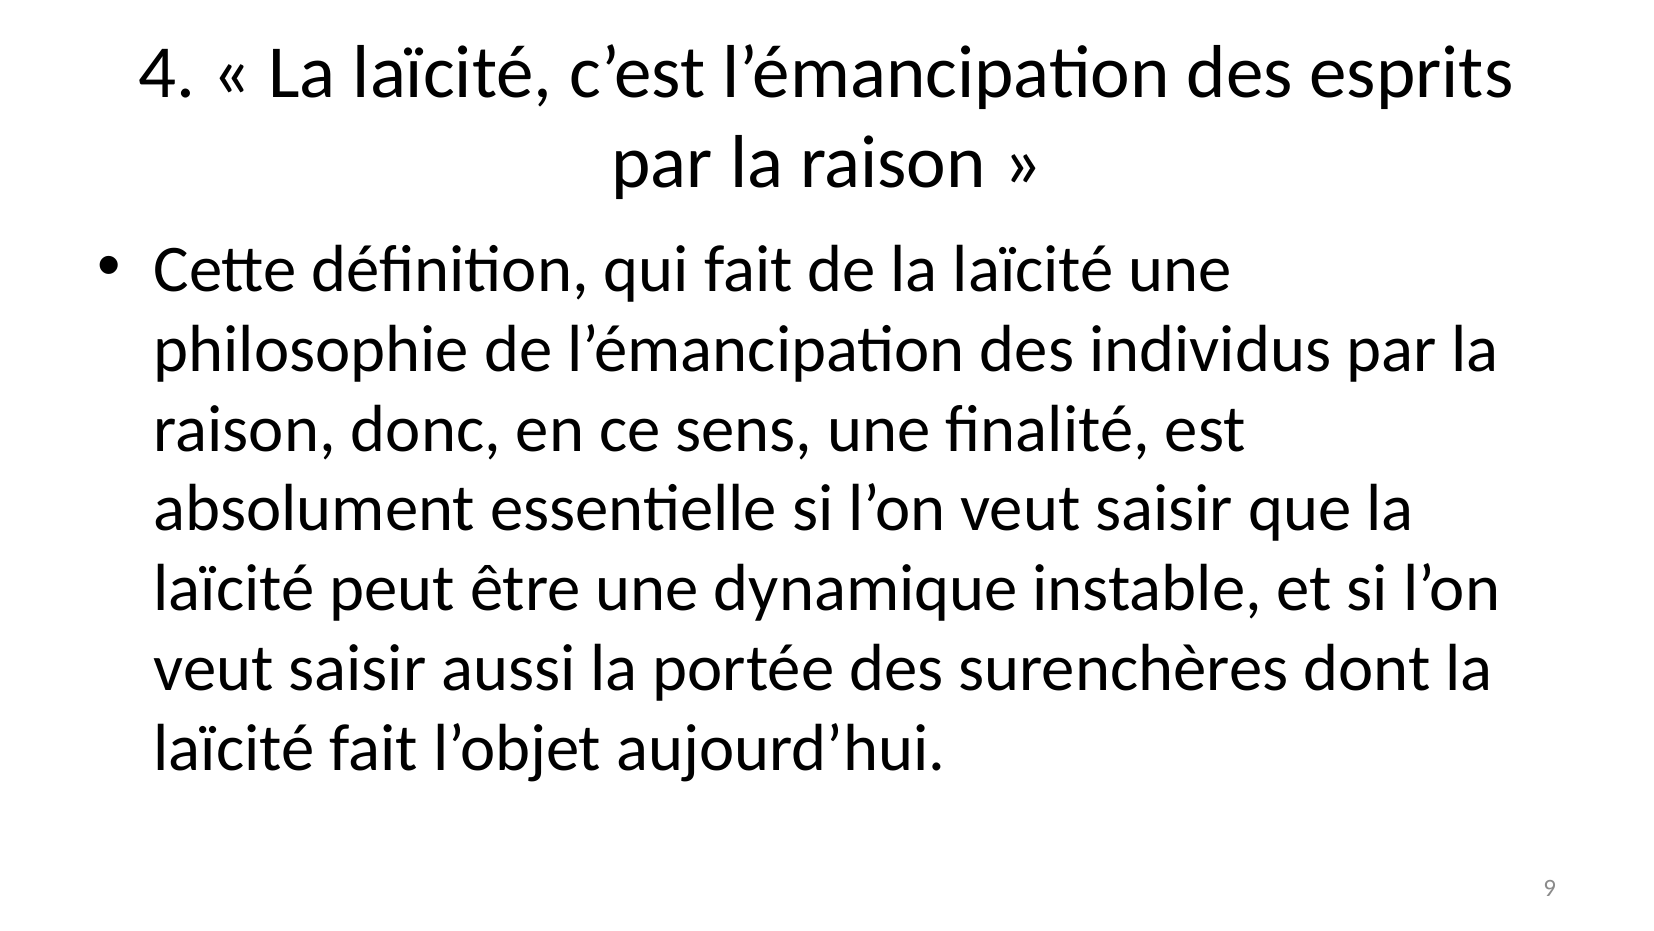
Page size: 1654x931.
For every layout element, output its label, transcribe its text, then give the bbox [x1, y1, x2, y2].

text_box <numéro> [1185, 862, 1571, 912]
text_box 4. « La laïcité, c’est l’émancipation des esprits par la raison » [82, 123, 1571, 193]
text_box Cette définition, qui fait de la laïcité une philosophie de l’émancipation des individus par la raison, donc, en ce sens, une finalité, est absolument essentielle si l’on veut saisir que la laïcité peut être une dynamique instable, et si l’on veut saisir aussi la portée des surenchères dont la laïcité fait l’objet aujourd’hui. [82, 216, 1571, 831]
